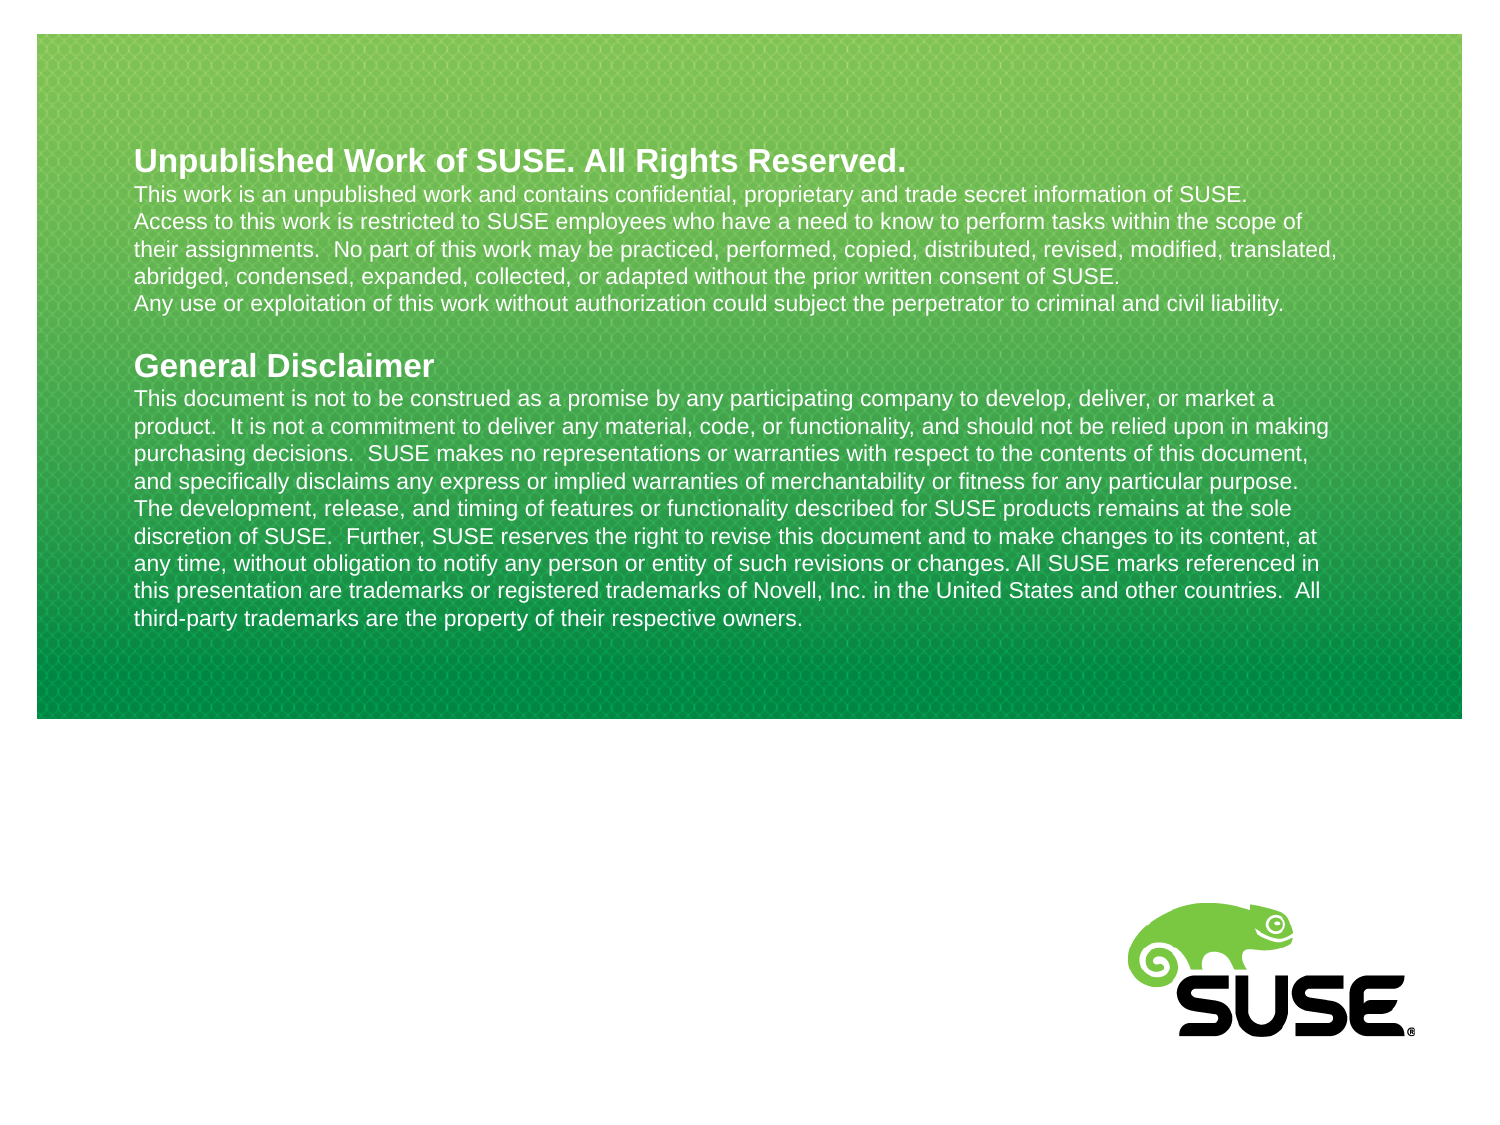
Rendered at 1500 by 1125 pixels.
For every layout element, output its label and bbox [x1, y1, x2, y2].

picture [1128, 903, 1415, 1037]
picture [37, 34, 1462, 719]
